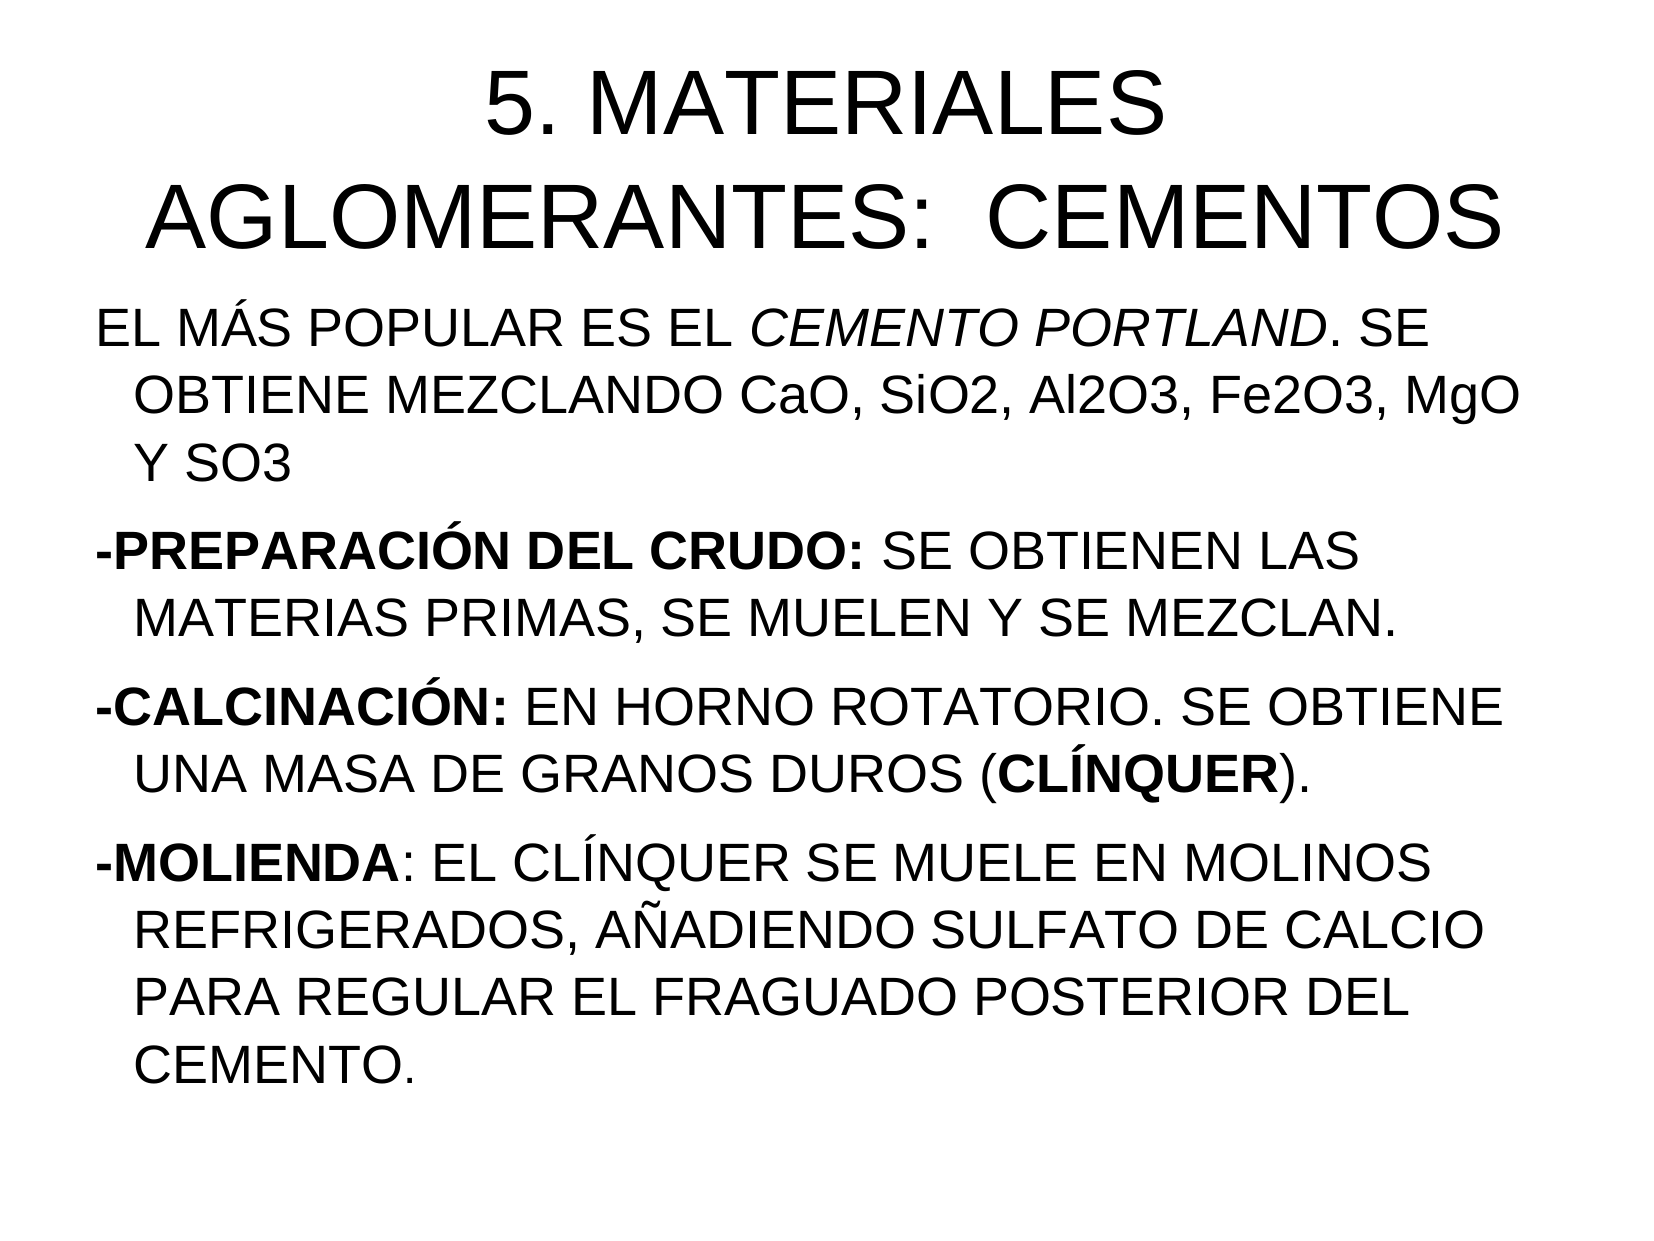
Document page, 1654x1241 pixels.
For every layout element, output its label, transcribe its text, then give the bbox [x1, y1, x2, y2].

title 5. MATERIALES AGLOMERANTES: CEMENTOS [82, 38, 1571, 268]
list EL MÁS POPULAR ES EL CEMENTO PORTLAND. SE OBTIENE MEZCLANDO CaO, SiO2, Al2O3, Fe2O3, MgO Y SO3 -PREPARACIÓN DEL CRUDO: SE OBTIENEN LAS MATERIAS PRIMAS, SE MUELEN Y SE MEZCLAN. -CALCINACIÓN: EN HORNO ROTATORIO. SE OBTIENE UNA MASA DE GRANOS DUROS (CLÍNQUER). -MOLIENDA: EL CLÍNQUER SE MUELE EN MOLINOS REFRIGERADOS, AÑADIENDO SULFATO DE CALCIO PARA REGULAR EL FRAGUADO POSTERIOR DEL CEMENTO. [82, 290, 1571, 1109]
